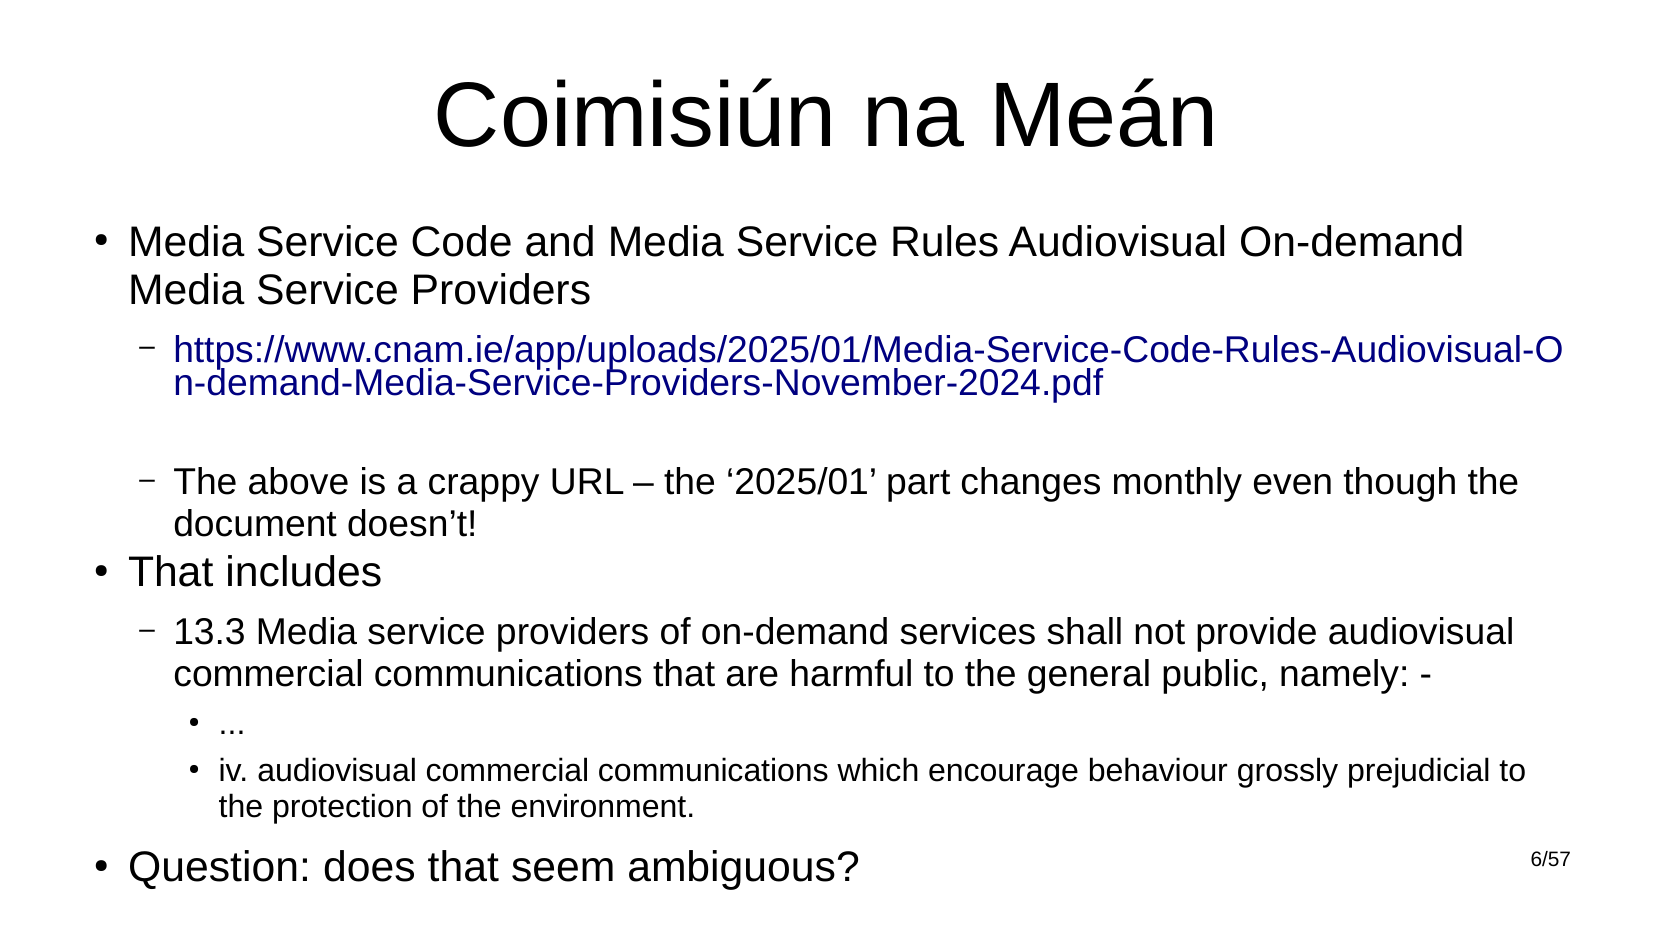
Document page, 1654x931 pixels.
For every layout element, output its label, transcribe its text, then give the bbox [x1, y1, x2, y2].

list Media Service Code and Media Service Rules Audiovisual On-demand Media Service Providers https://www.cnam.ie/app/uploads/2025/01/Media-Service-Code-Rules-Audiovisual-On-demand-Media-Service-Providers-November-2024.pdf The above is a crappy URL – the ‘2025/01’ part changes monthly even though the document doesn’t! That includes 13.3 Media service providers of on-demand services shall not provide audiovisual commercial communications that are harmful to the general public, namely: - ... iv. audiovisual commercial communications which encourage behaviour grossly prejudicial to the protection of the environment. Question: does that seem ambiguous? [82, 217, 1571, 863]
title Coimisiún na Meán [82, 37, 1571, 193]
